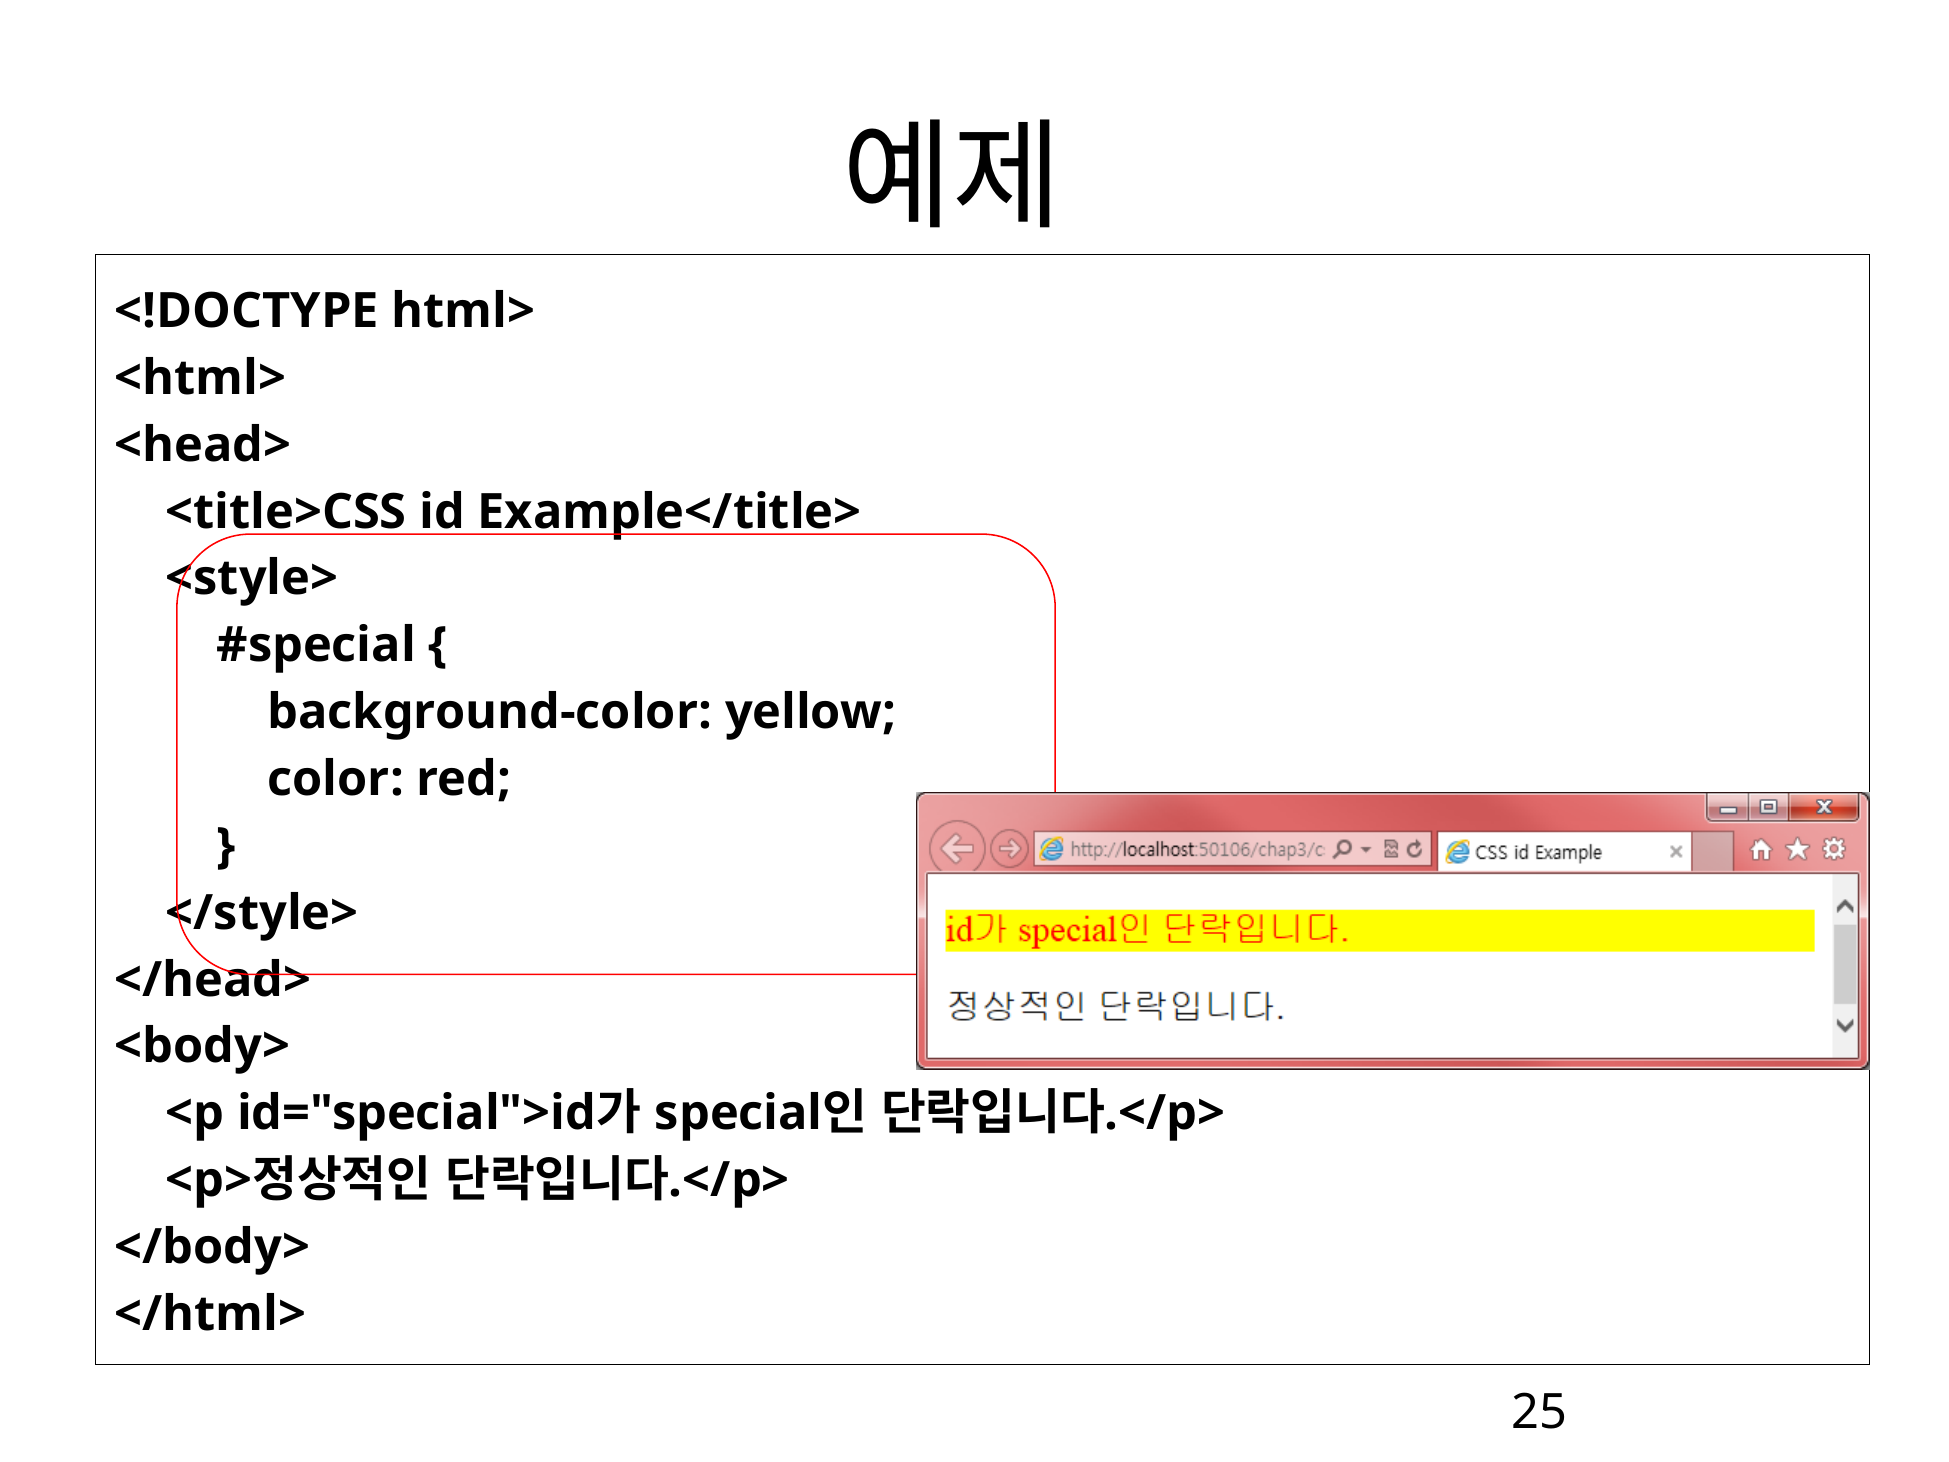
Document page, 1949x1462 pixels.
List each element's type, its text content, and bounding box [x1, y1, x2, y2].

text_box <!DOCTYPE html> <html> <head> <title>CSS id Example</title> <style> #special { background-color: yellow; color: red; } </style> </head> <body> <p id="special">id가 special인 단락입니다.</p> <p>정상적인 단락입니다.</p> </body> </html> [95, 254, 1870, 1365]
text_box <!DOCTYPE html> <html> <head> <title>CSS id Example</title> <style> #special { background-color: yellow; color: red; } </style> </head> <body> <p id="special">id가 special인 단락입니다.</p> <p>정상적인 단락입니다.</p> </body> </html> [178, 535, 1054, 973]
picture [916, 792, 1870, 1071]
title 예제 [156, 92, 1749, 254]
slide_number <숫자> [1496, 1372, 1899, 1462]
